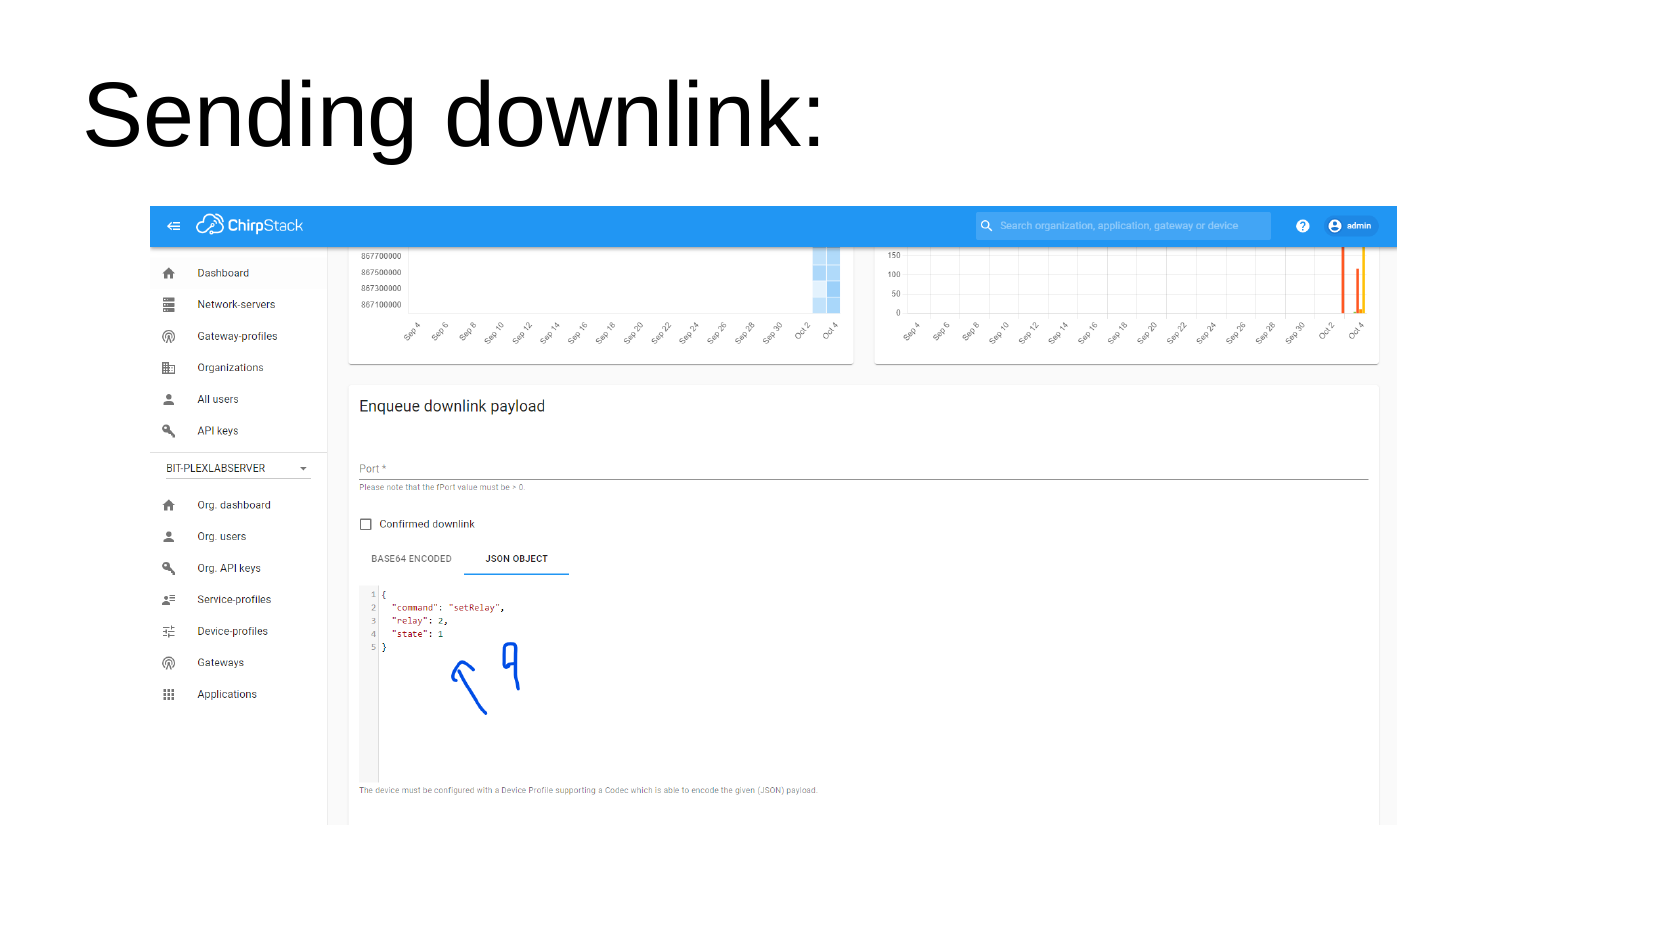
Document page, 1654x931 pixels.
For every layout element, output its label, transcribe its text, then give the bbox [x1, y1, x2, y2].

picture [150, 206, 1397, 826]
title Sending downlink: [82, 37, 1571, 193]
